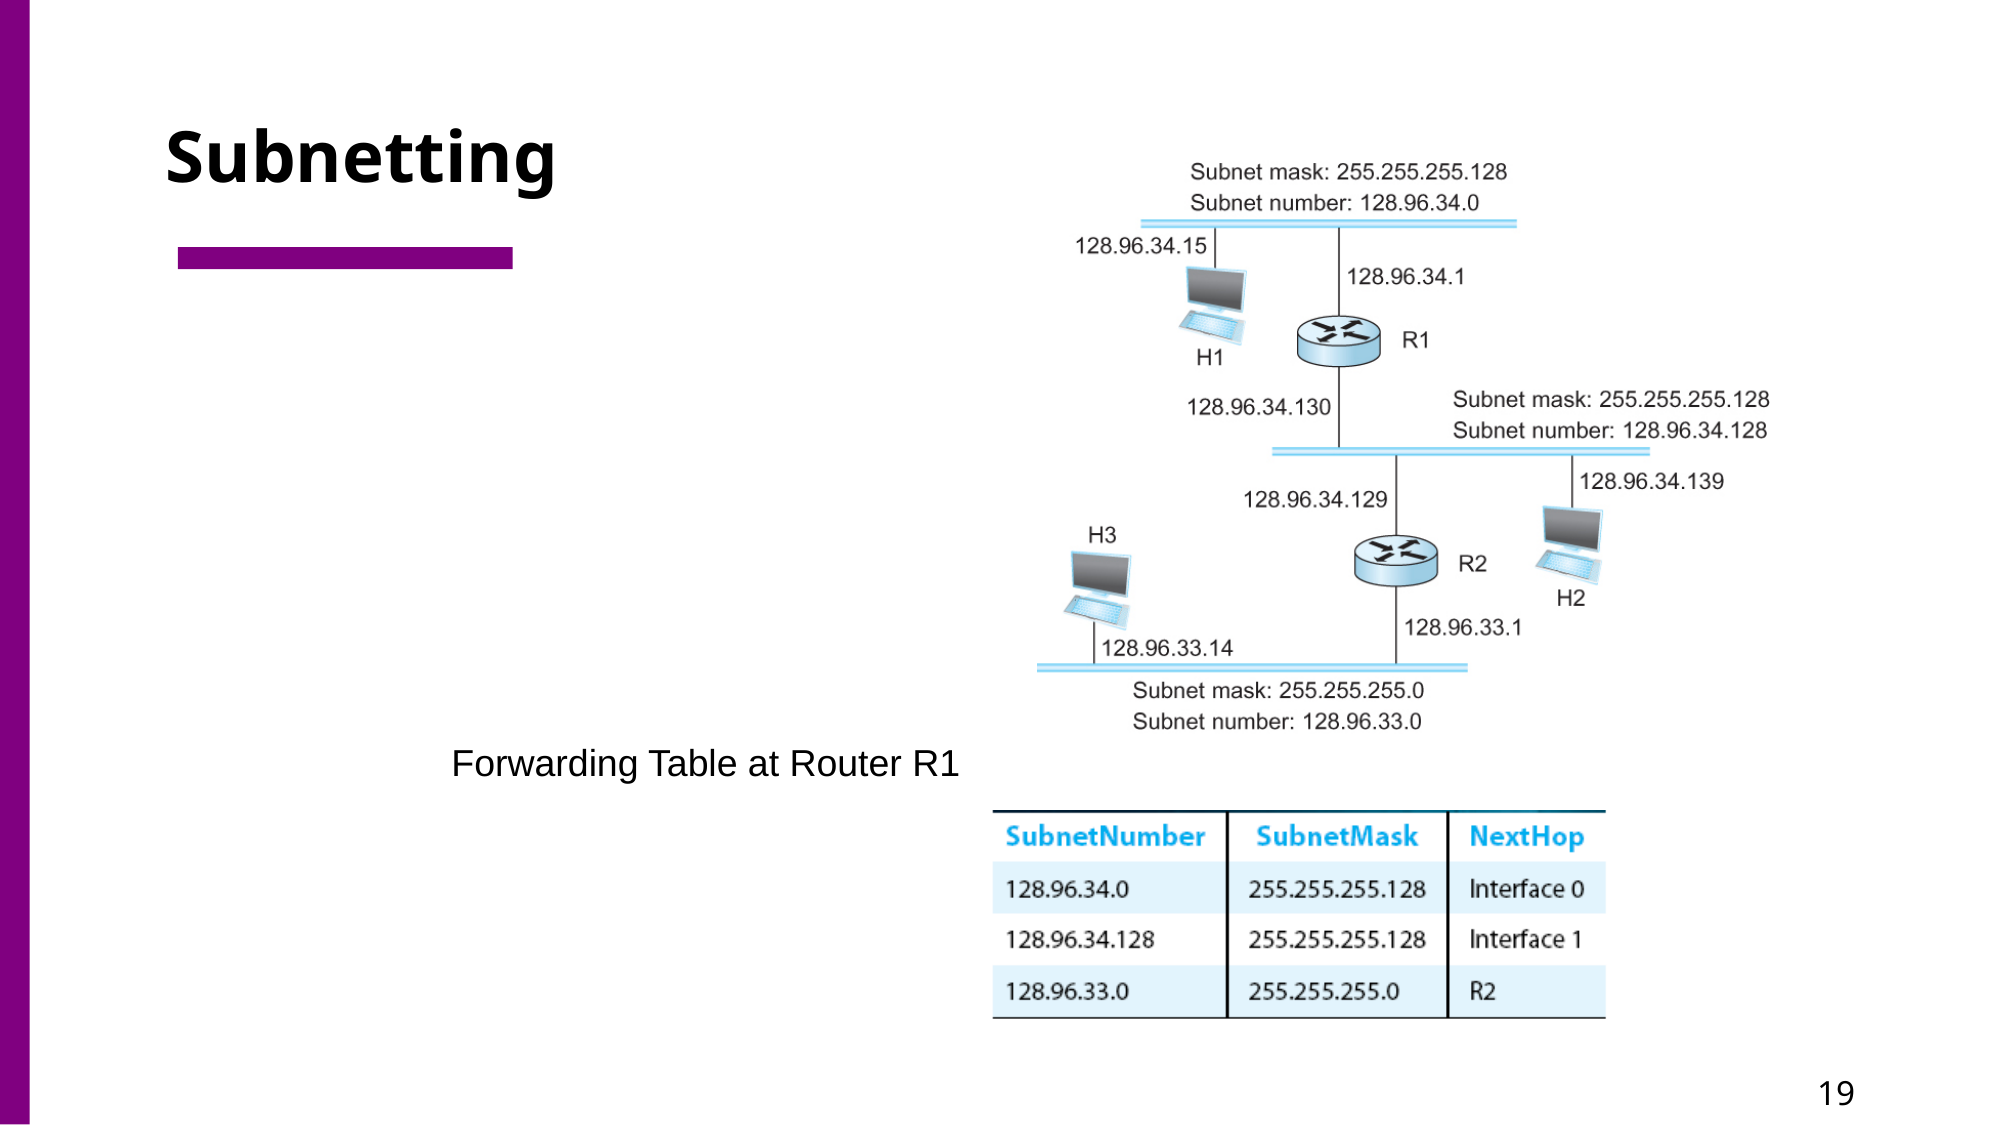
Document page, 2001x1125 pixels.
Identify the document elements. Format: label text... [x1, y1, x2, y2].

text_box Forwarding Table at Router R1 [436, 735, 976, 792]
picture [1037, 160, 1770, 734]
text_box Subnetting [151, 0, 1849, 212]
picture [990, 810, 1617, 1030]
